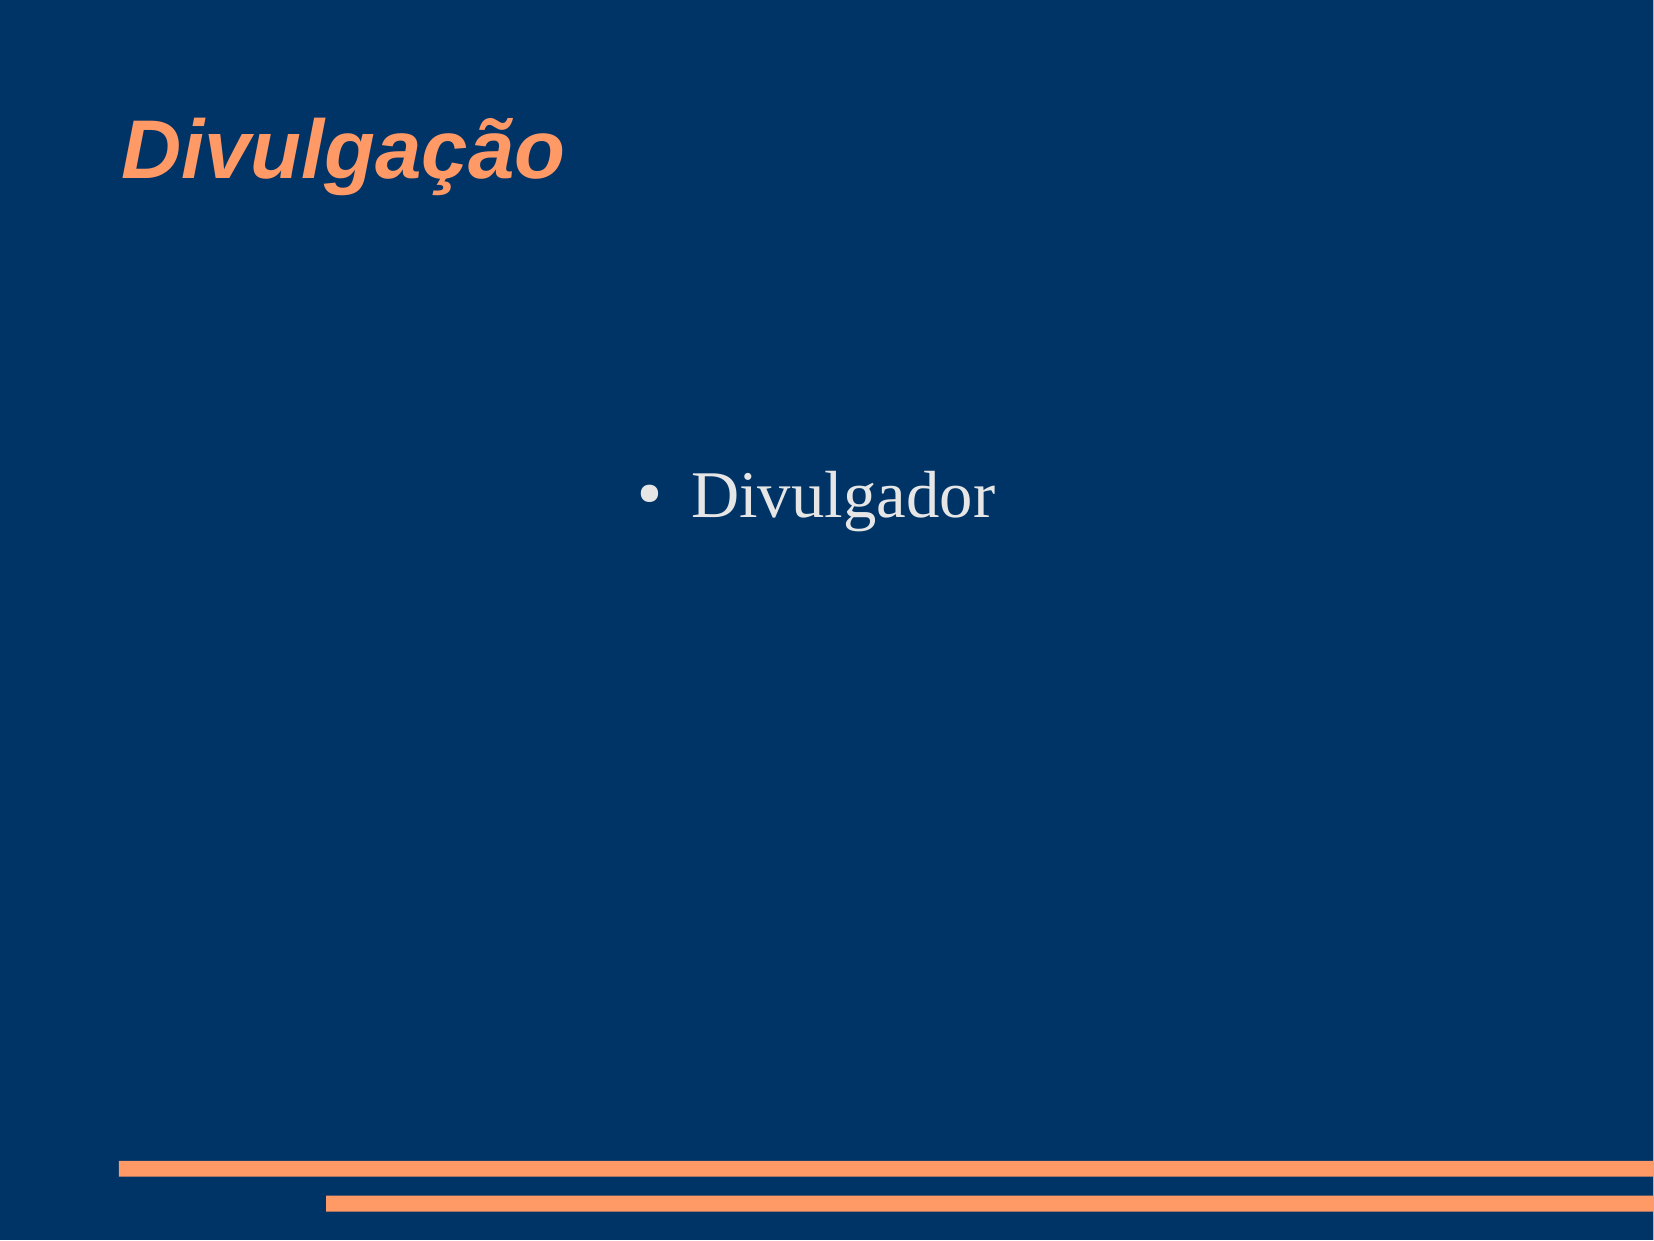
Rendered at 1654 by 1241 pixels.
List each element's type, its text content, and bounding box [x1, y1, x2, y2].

title Divulgação [121, 46, 1534, 254]
list Divulgador [620, 383, 1654, 1203]
